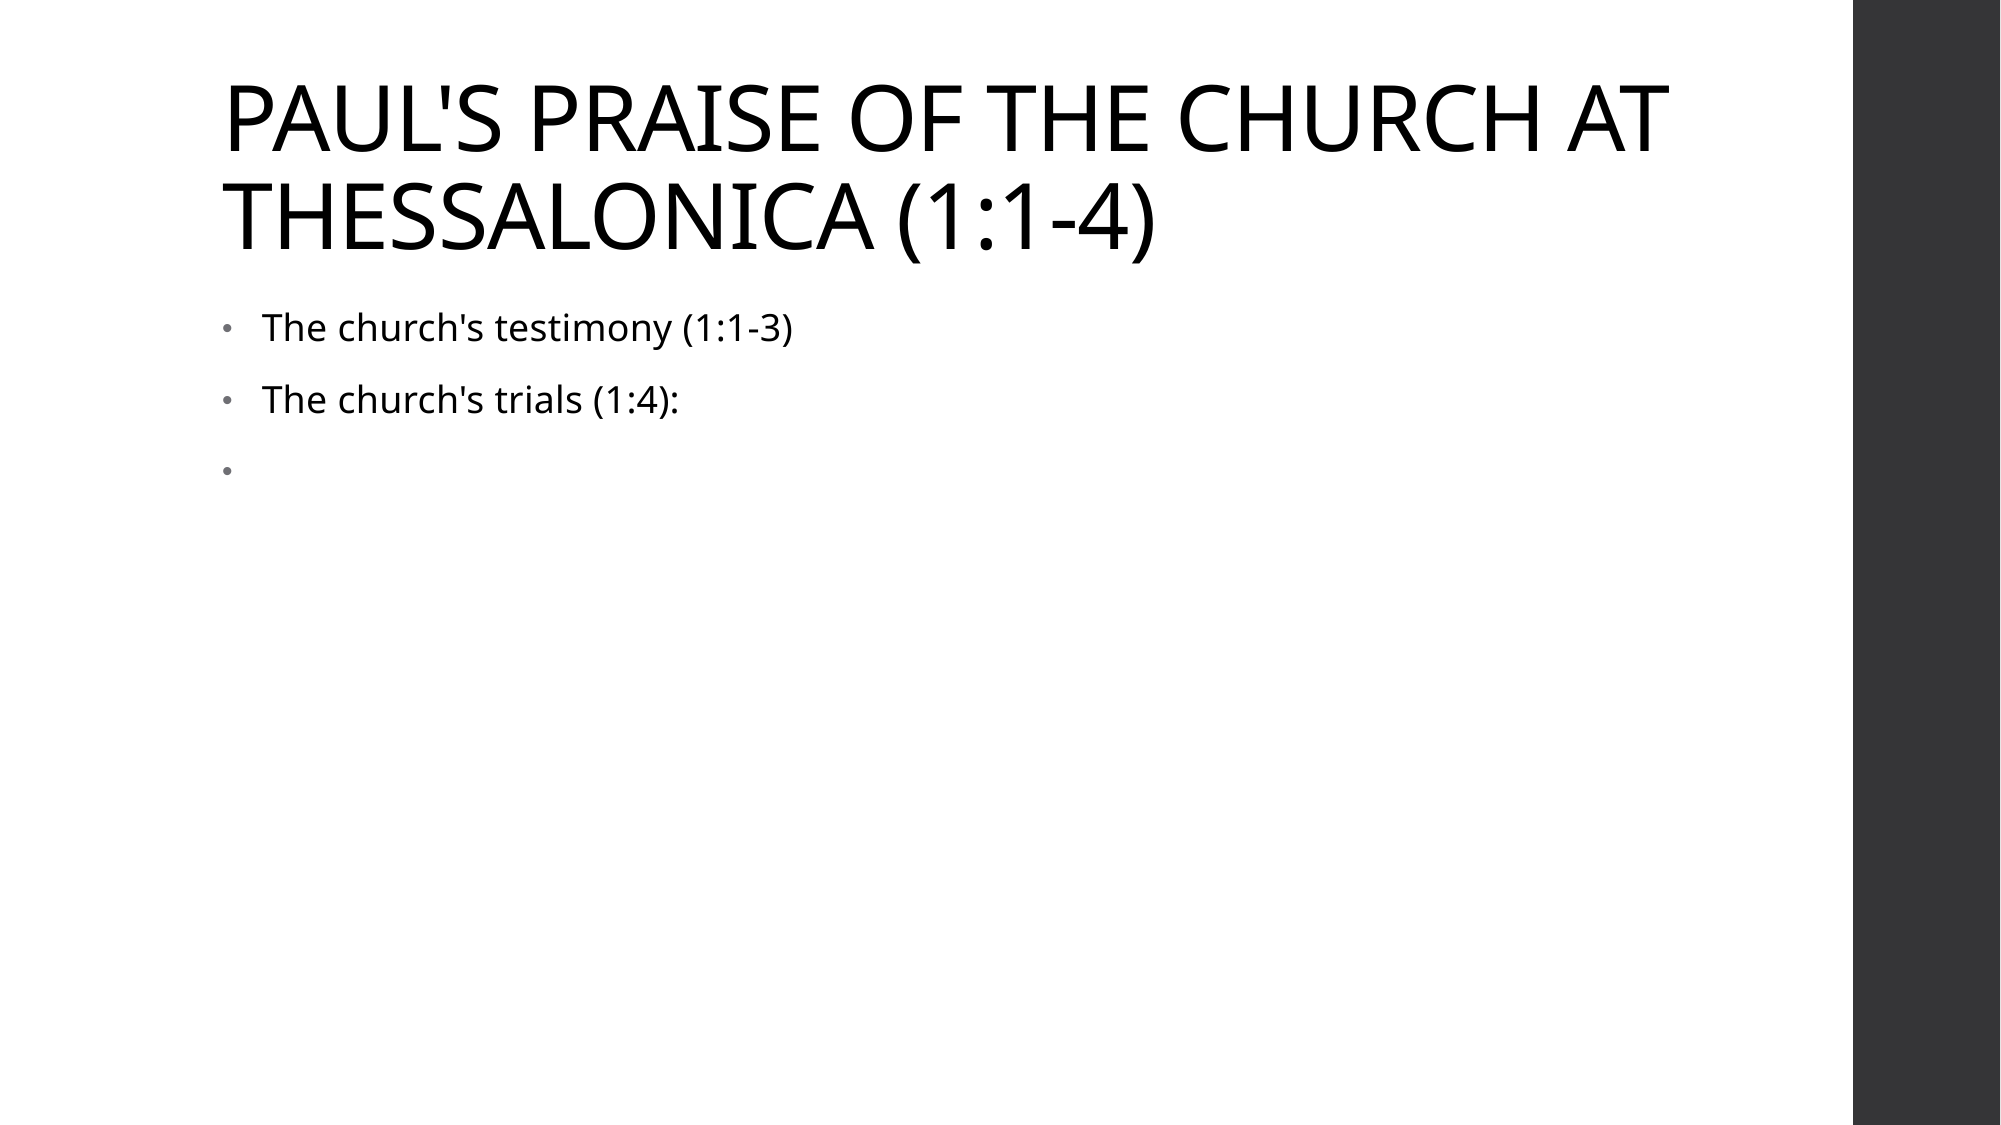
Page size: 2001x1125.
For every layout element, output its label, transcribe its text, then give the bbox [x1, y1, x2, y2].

title PAUL'S PRAISE OF THE CHURCH AT THESSALONICA (1:1-4) [206, 60, 1797, 278]
list The church's testimony (1:1-3) The church's trials (1:4): [206, 299, 1617, 1014]
